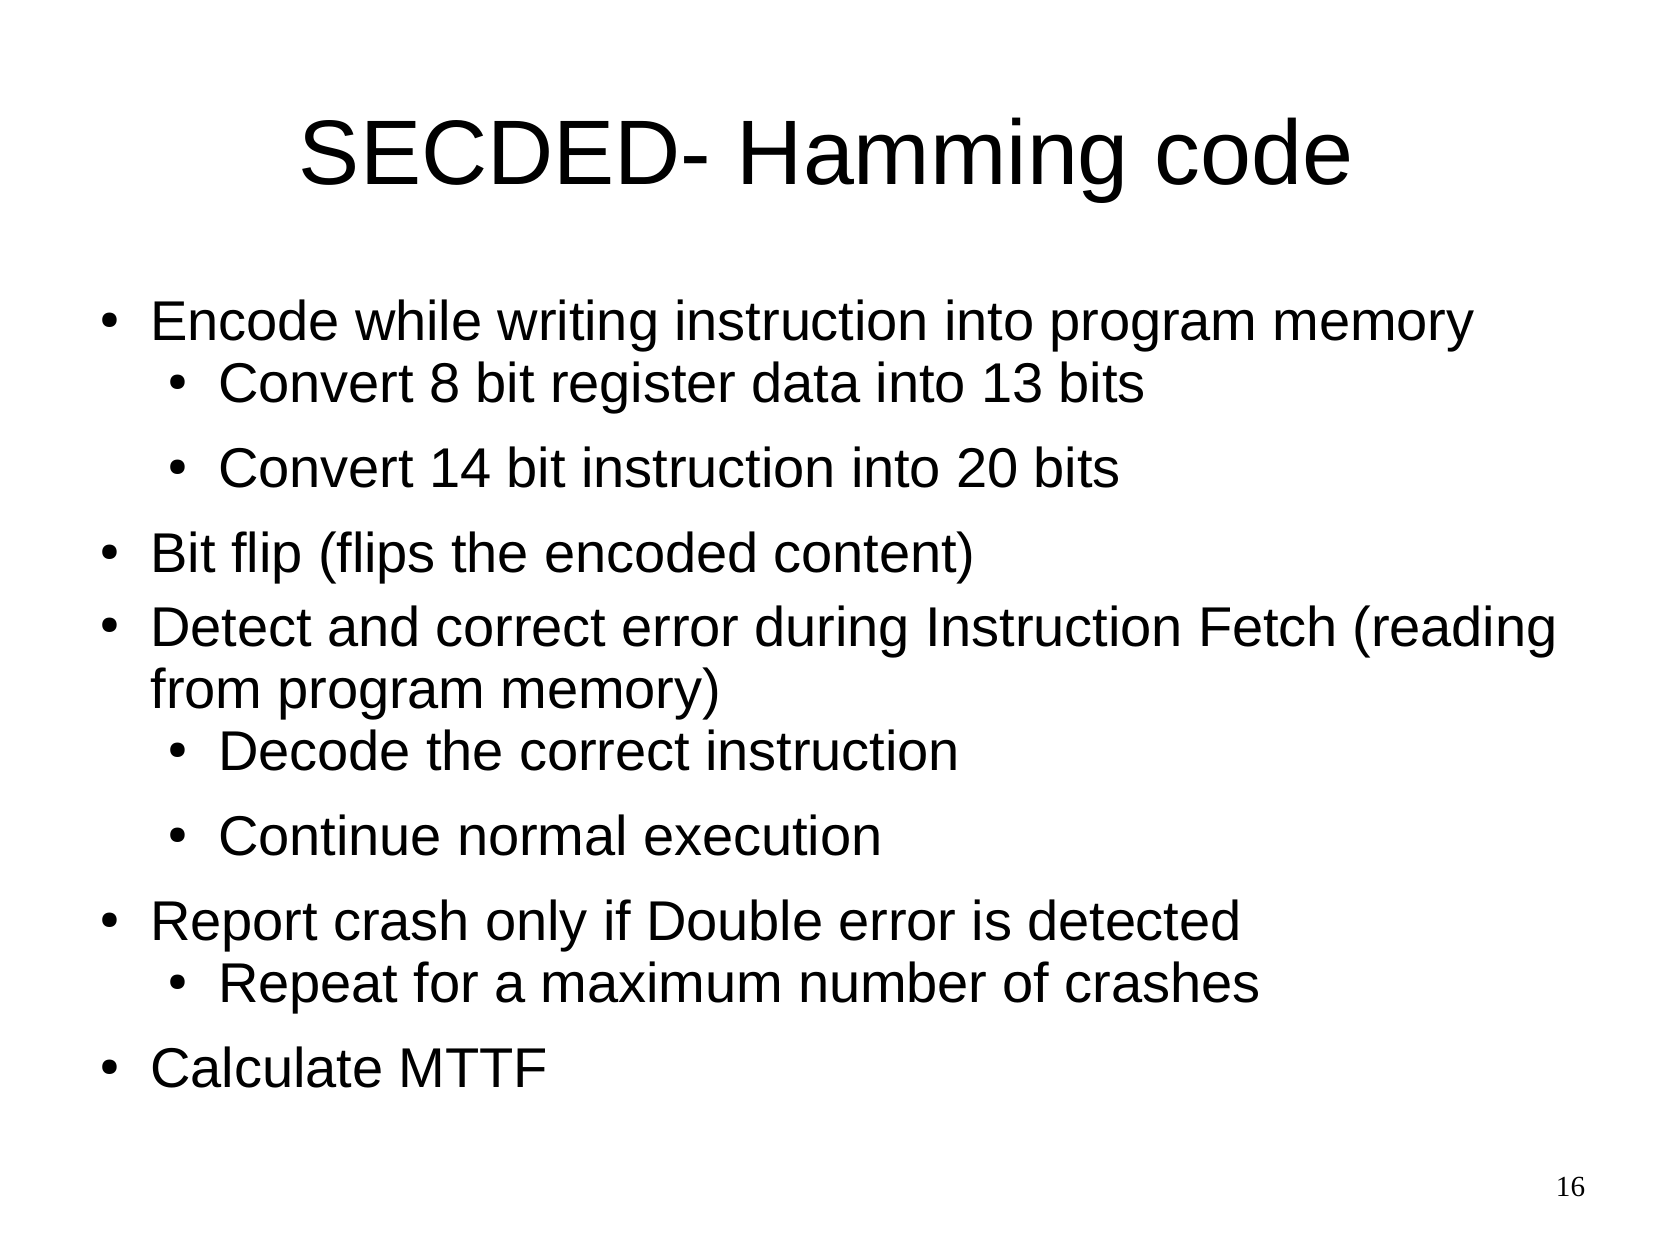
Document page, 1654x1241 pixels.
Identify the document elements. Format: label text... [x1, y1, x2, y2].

title SECDED- Hamming code [82, 49, 1571, 257]
list Encode while writing instruction into program memory Convert 8 bit register data into 13 bits Convert 14 bit instruction into 20 bits Bit flip (flips the encoded content) Detect and correct error during Instruction Fetch (reading from program memory) Decode the correct instruction Continue normal execution Report crash only if Double error is detected Repeat for a maximum number of crashes Calculate MTTF [82, 290, 1571, 1109]
